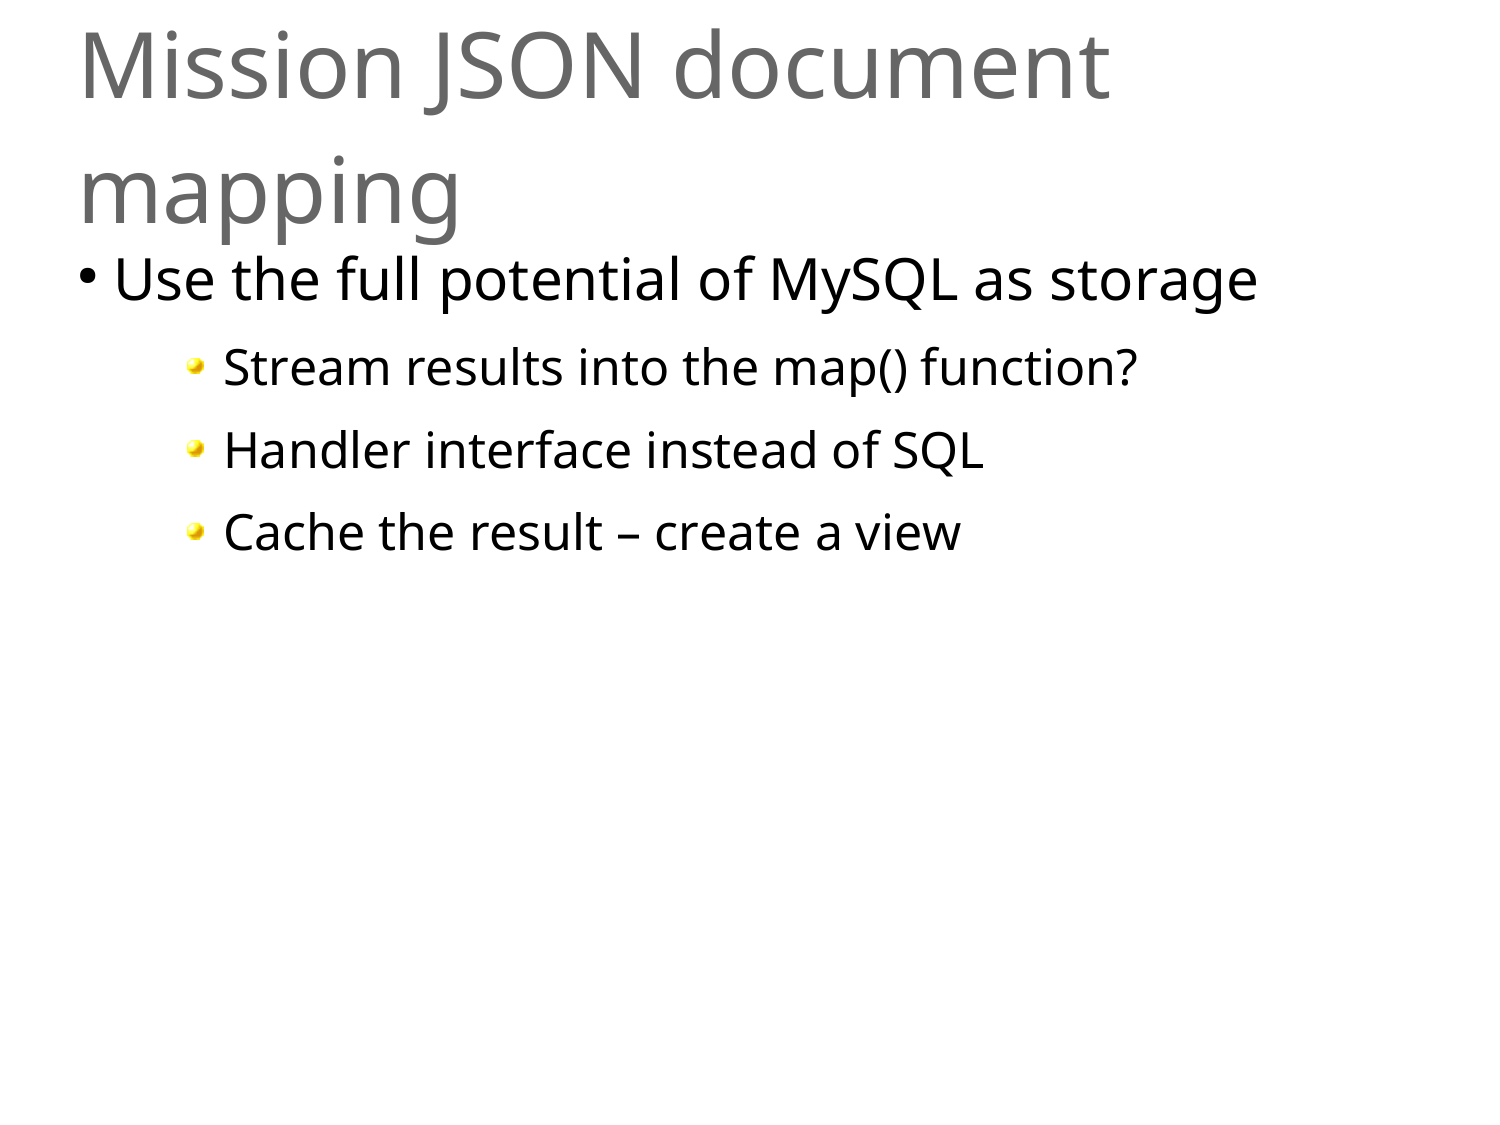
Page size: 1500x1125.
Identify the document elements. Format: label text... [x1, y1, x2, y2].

list Use the full potential of MySQL as storage Stream results into the map() function? Handler interface instead of SQL Cache the result – create a view [62, 251, 1438, 981]
title Mission JSON document mapping [62, 0, 1438, 251]
